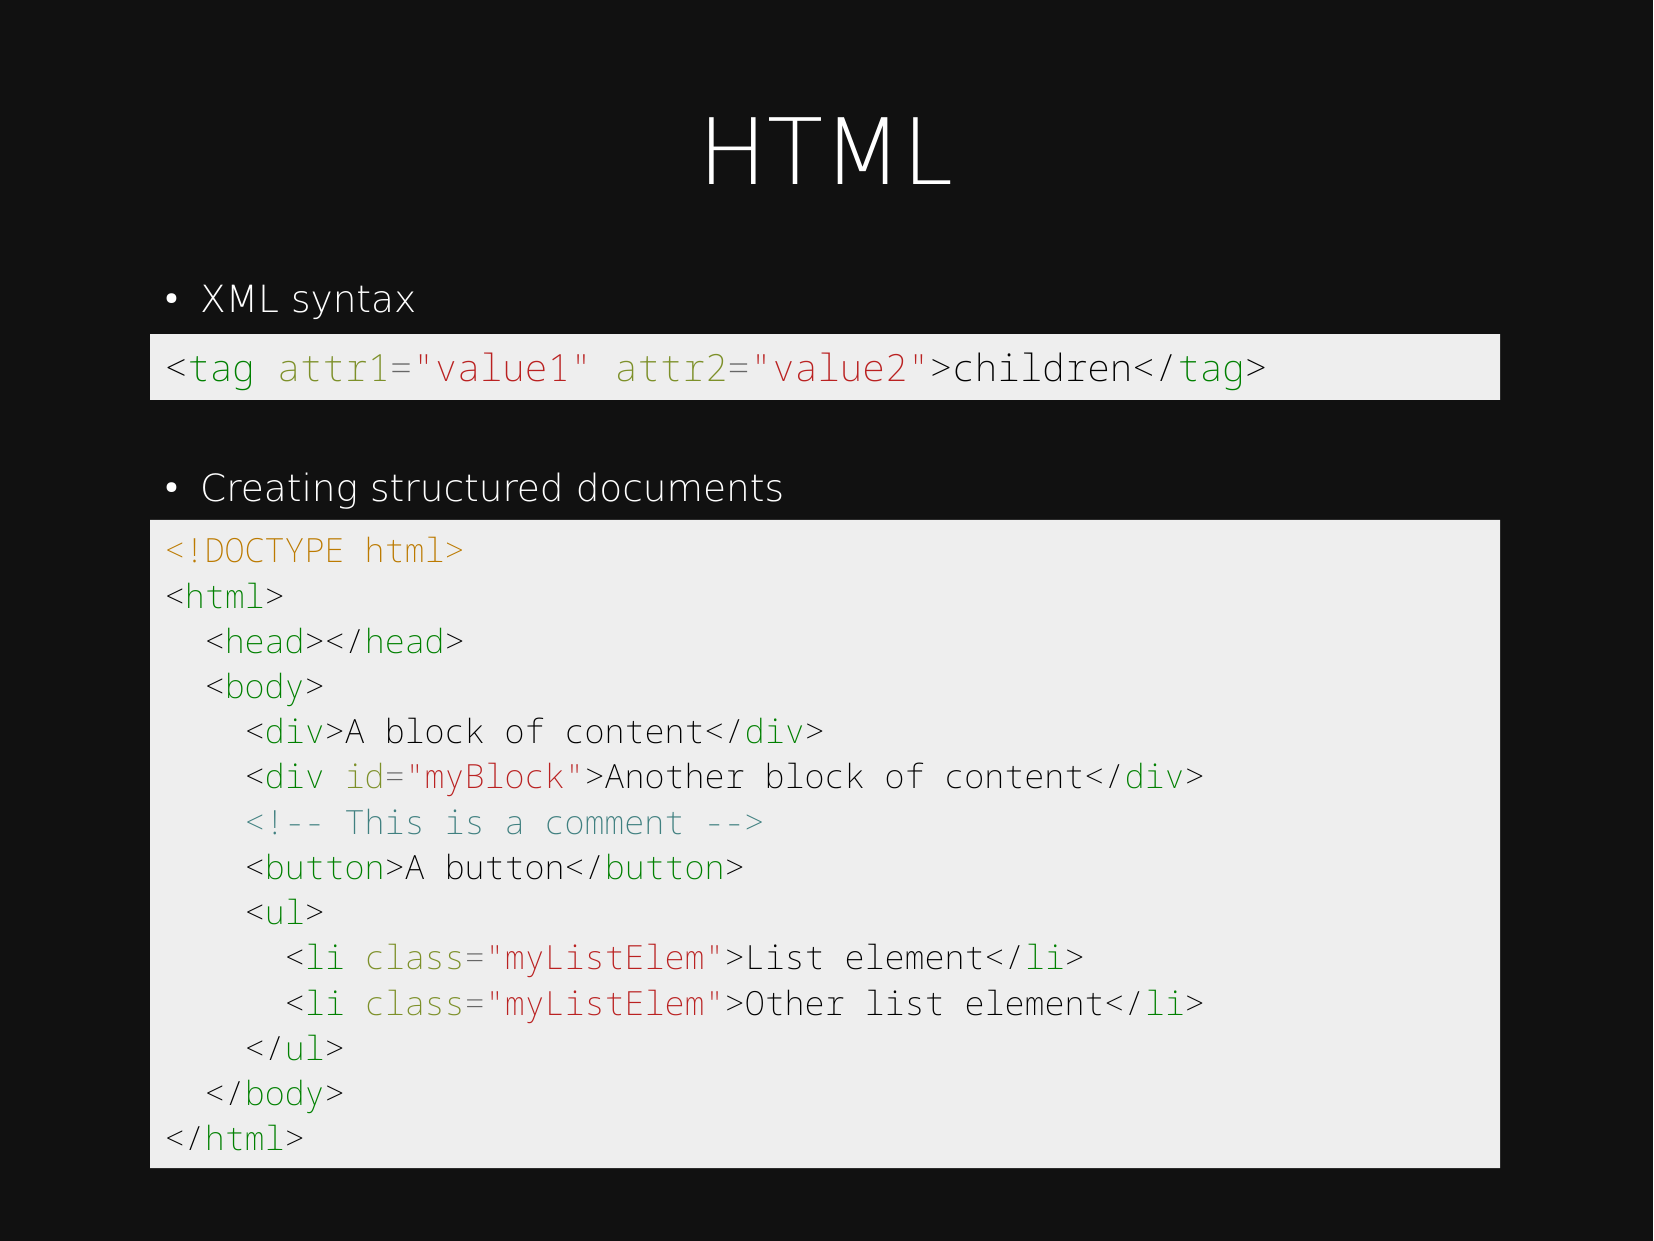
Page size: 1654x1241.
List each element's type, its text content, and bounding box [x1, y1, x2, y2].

text_box <!DOCTYPE html> <html> <head></head> <body> <div>A block of content</div> <div id="myBlock">Another block of content</div> <!-- This is a comment --> <button>A button</button> <ul> <li class="myListElem">List element</li> <li class="myListElem">Other list element</li> </ul> </body> </html> [150, 519, 1501, 1078]
text_box Creating structured documents [150, 459, 1501, 519]
title HTML [82, 49, 1571, 257]
text_box XML syntax [150, 270, 1501, 334]
text_box <tag attr1="value1" attr2="value2">children</tag> [150, 334, 1501, 393]
